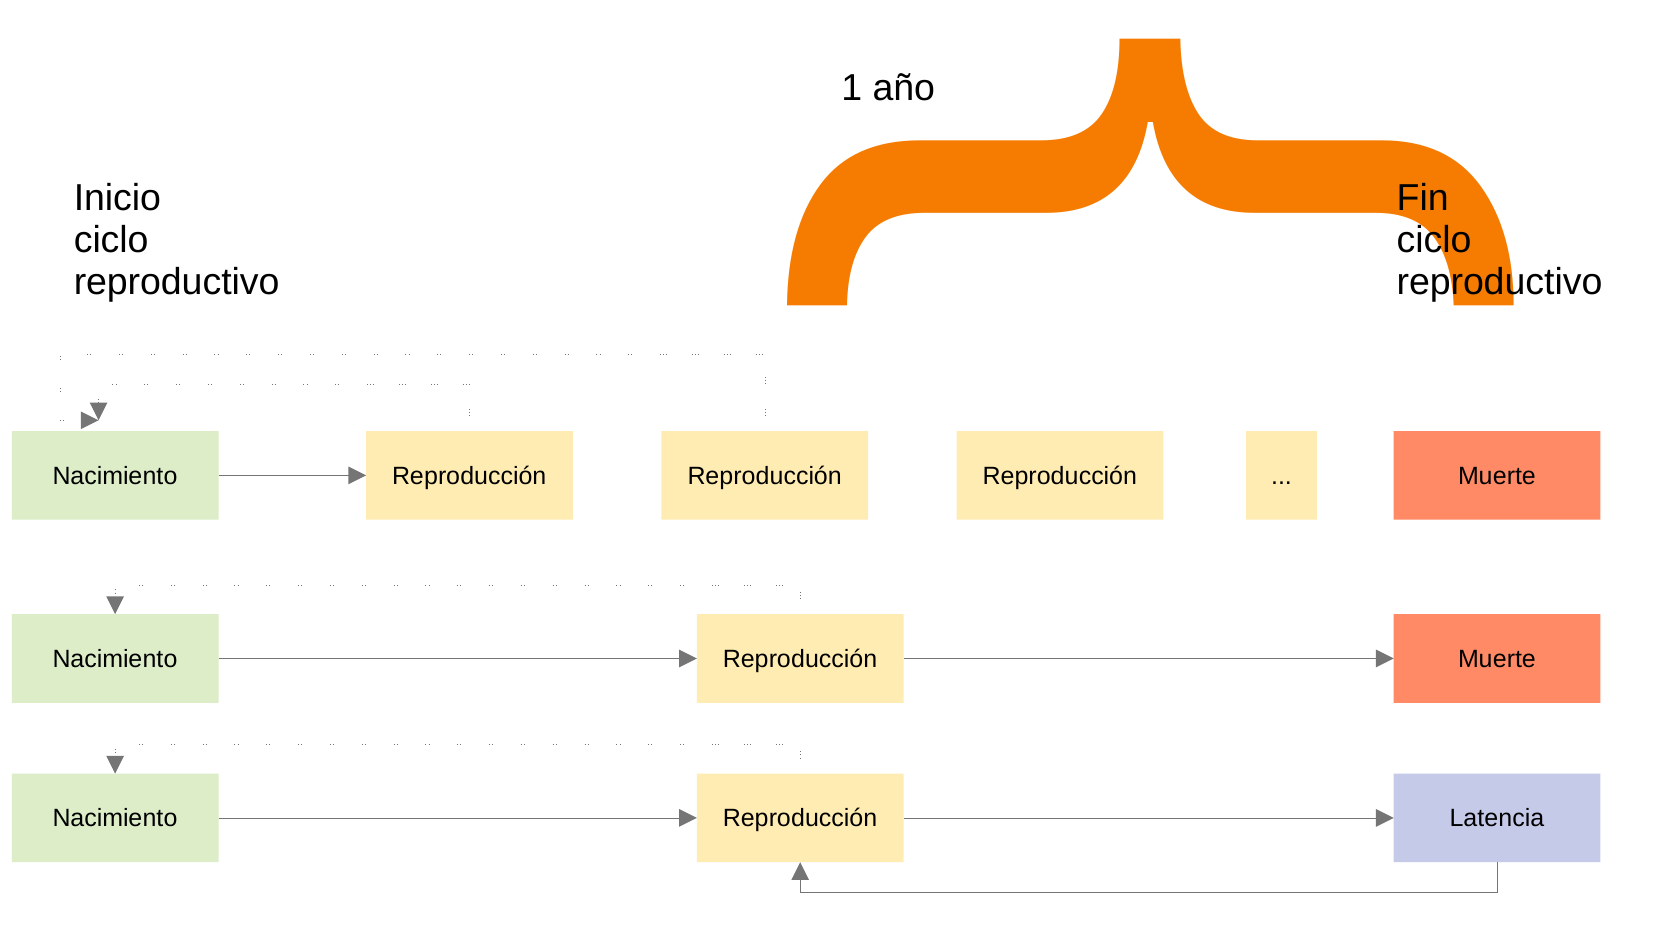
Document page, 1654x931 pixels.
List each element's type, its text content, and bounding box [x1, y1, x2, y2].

text_box Latencia [1393, 773, 1601, 863]
text_box Inicio ciclo reproductivo [59, 168, 295, 310]
text_box Reproducción [366, 431, 573, 520]
text_box ... [1246, 431, 1317, 520]
text_box Muerte [1393, 431, 1601, 520]
text_box Nacimiento [11, 431, 219, 520]
text_box Reproducción [696, 614, 904, 703]
text_box Fin ciclo reproductivo [1381, 168, 1618, 310]
text_box 1 año [826, 59, 950, 116]
text_box Muerte [1393, 614, 1601, 703]
text_box Reproducción [696, 773, 904, 863]
text_box Nacimiento [11, 614, 219, 703]
text_box Reproducción [661, 431, 869, 520]
text_box Nacimiento [11, 773, 219, 863]
text_box } [484, 75, 1333, 348]
text_box Reproducción [956, 431, 1164, 520]
